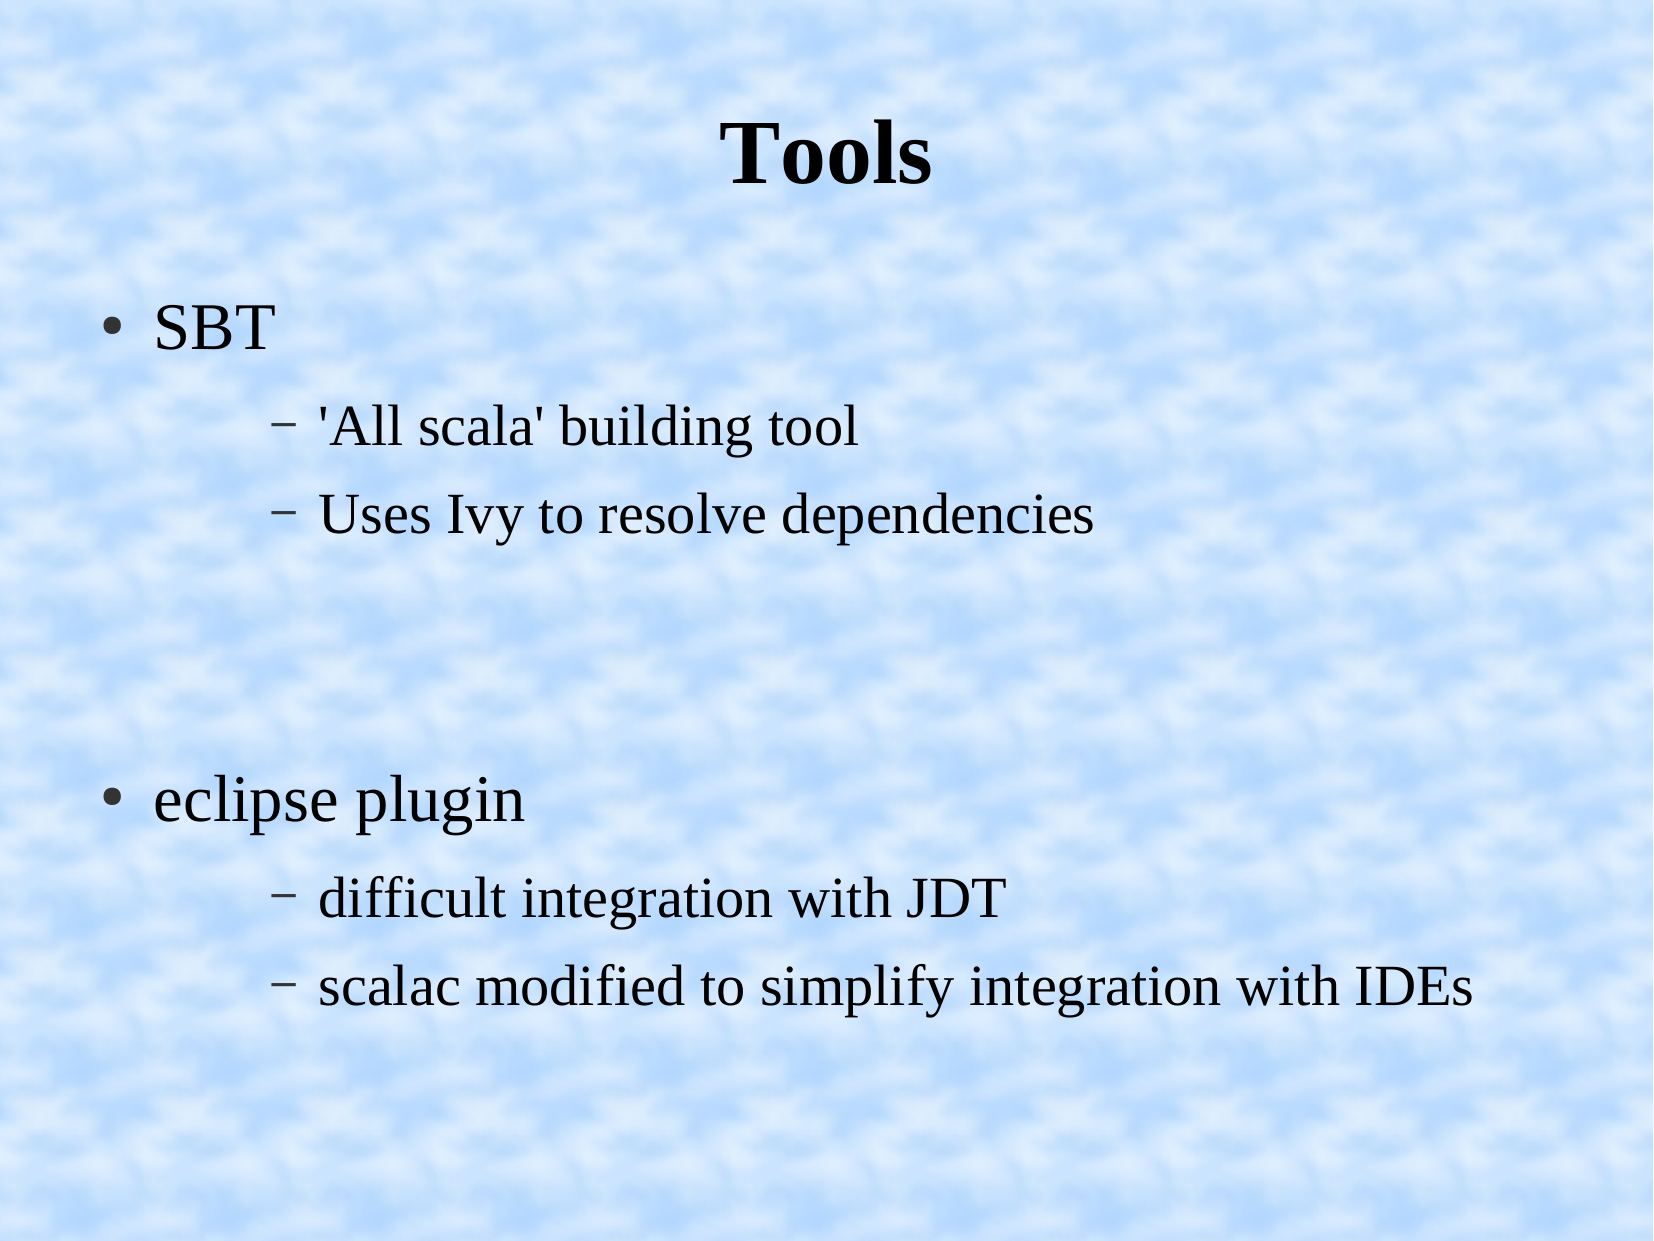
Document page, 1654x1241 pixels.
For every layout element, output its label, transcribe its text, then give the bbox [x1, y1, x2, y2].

list SBT 'All scala' building tool Uses Ivy to resolve dependencies eclipse plugin difficult integration with JDT scalac modified to simplify integration with IDEs [82, 290, 1571, 1110]
picture [0, 0, 1654, 1241]
title Tools [82, 49, 1571, 257]
